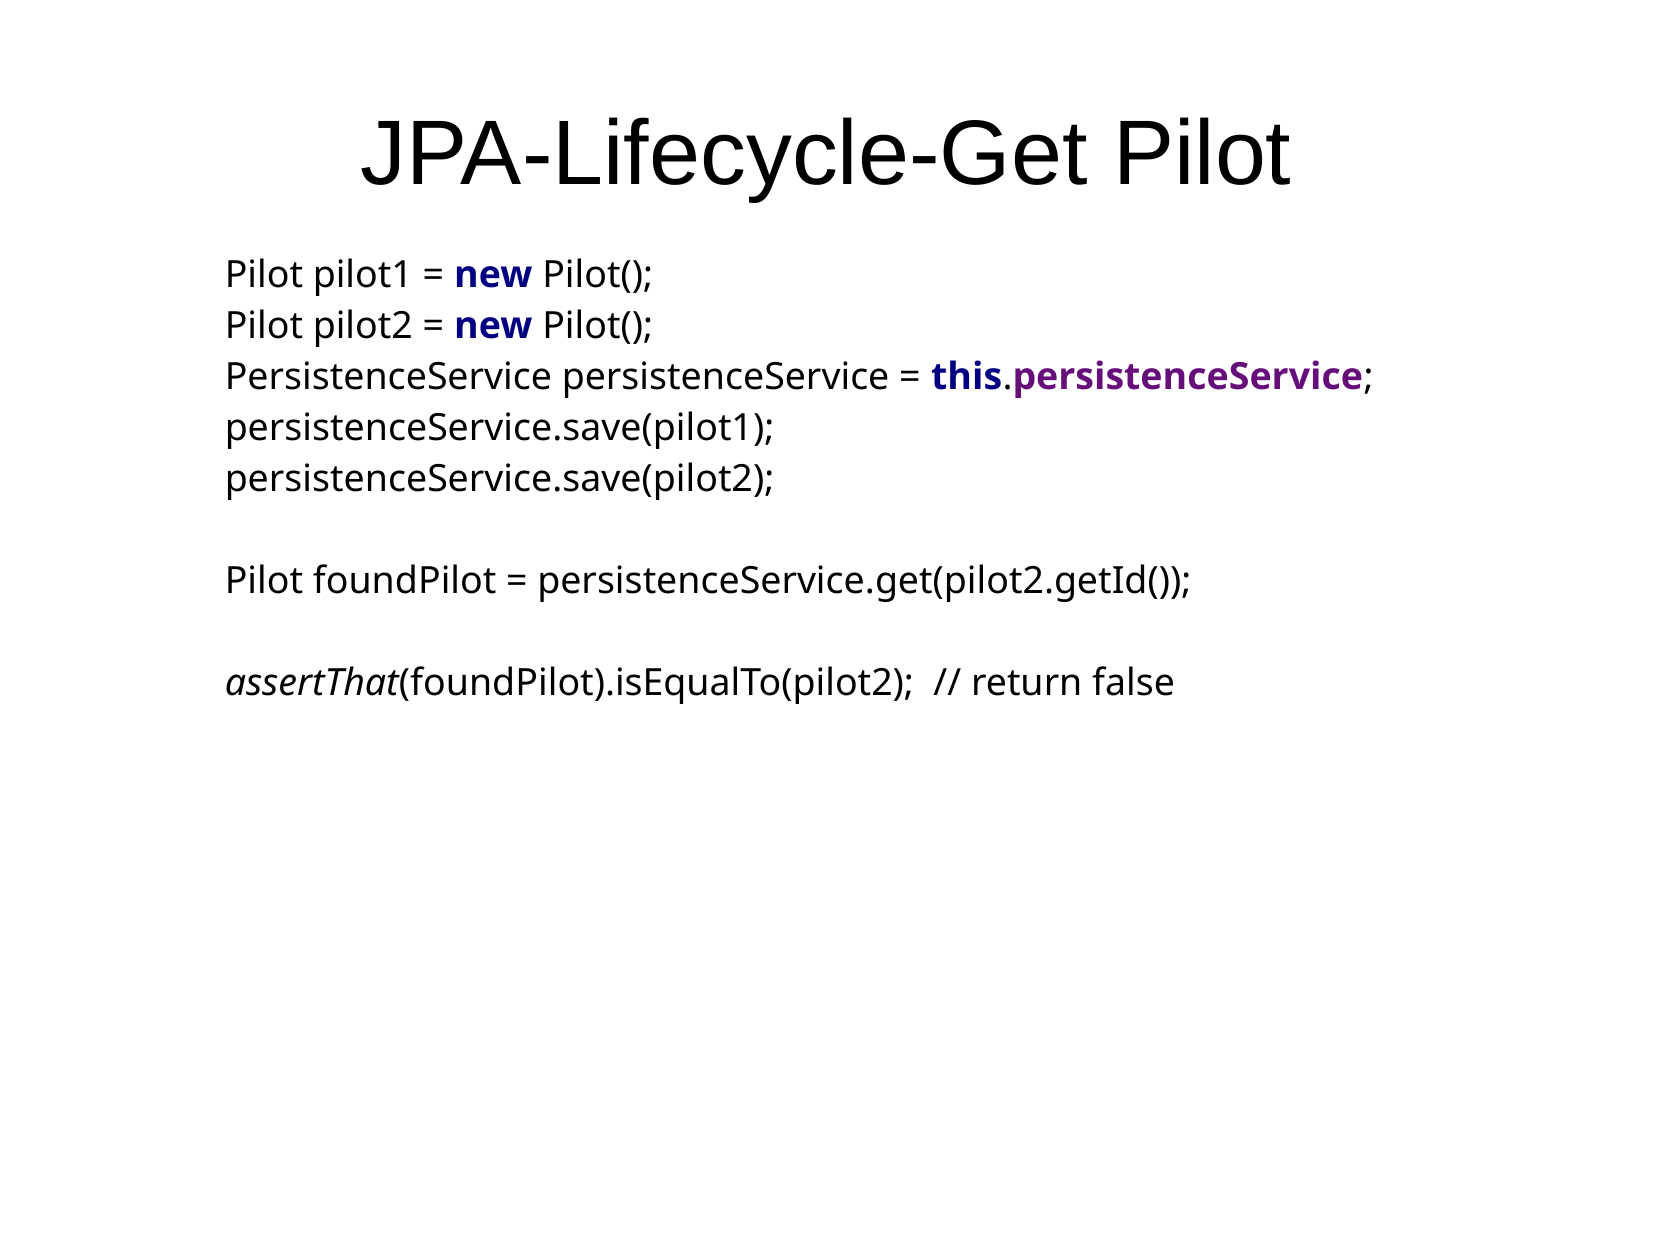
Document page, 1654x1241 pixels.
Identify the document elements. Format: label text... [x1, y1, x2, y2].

text_box Pilot pilot1 = new Pilot(); Pilot pilot2 = new Pilot(); PersistenceService persistenceService = this.persistenceService; persistenceService.save(pilot1); persistenceService.save(pilot2); Pilot foundPilot = persistenceService.get(pilot2.getId()); assertThat(foundPilot).isEqualTo(pilot2); // return false [210, 240, 1396, 681]
title JPA-Lifecycle-Get Pilot [82, 49, 1571, 257]
